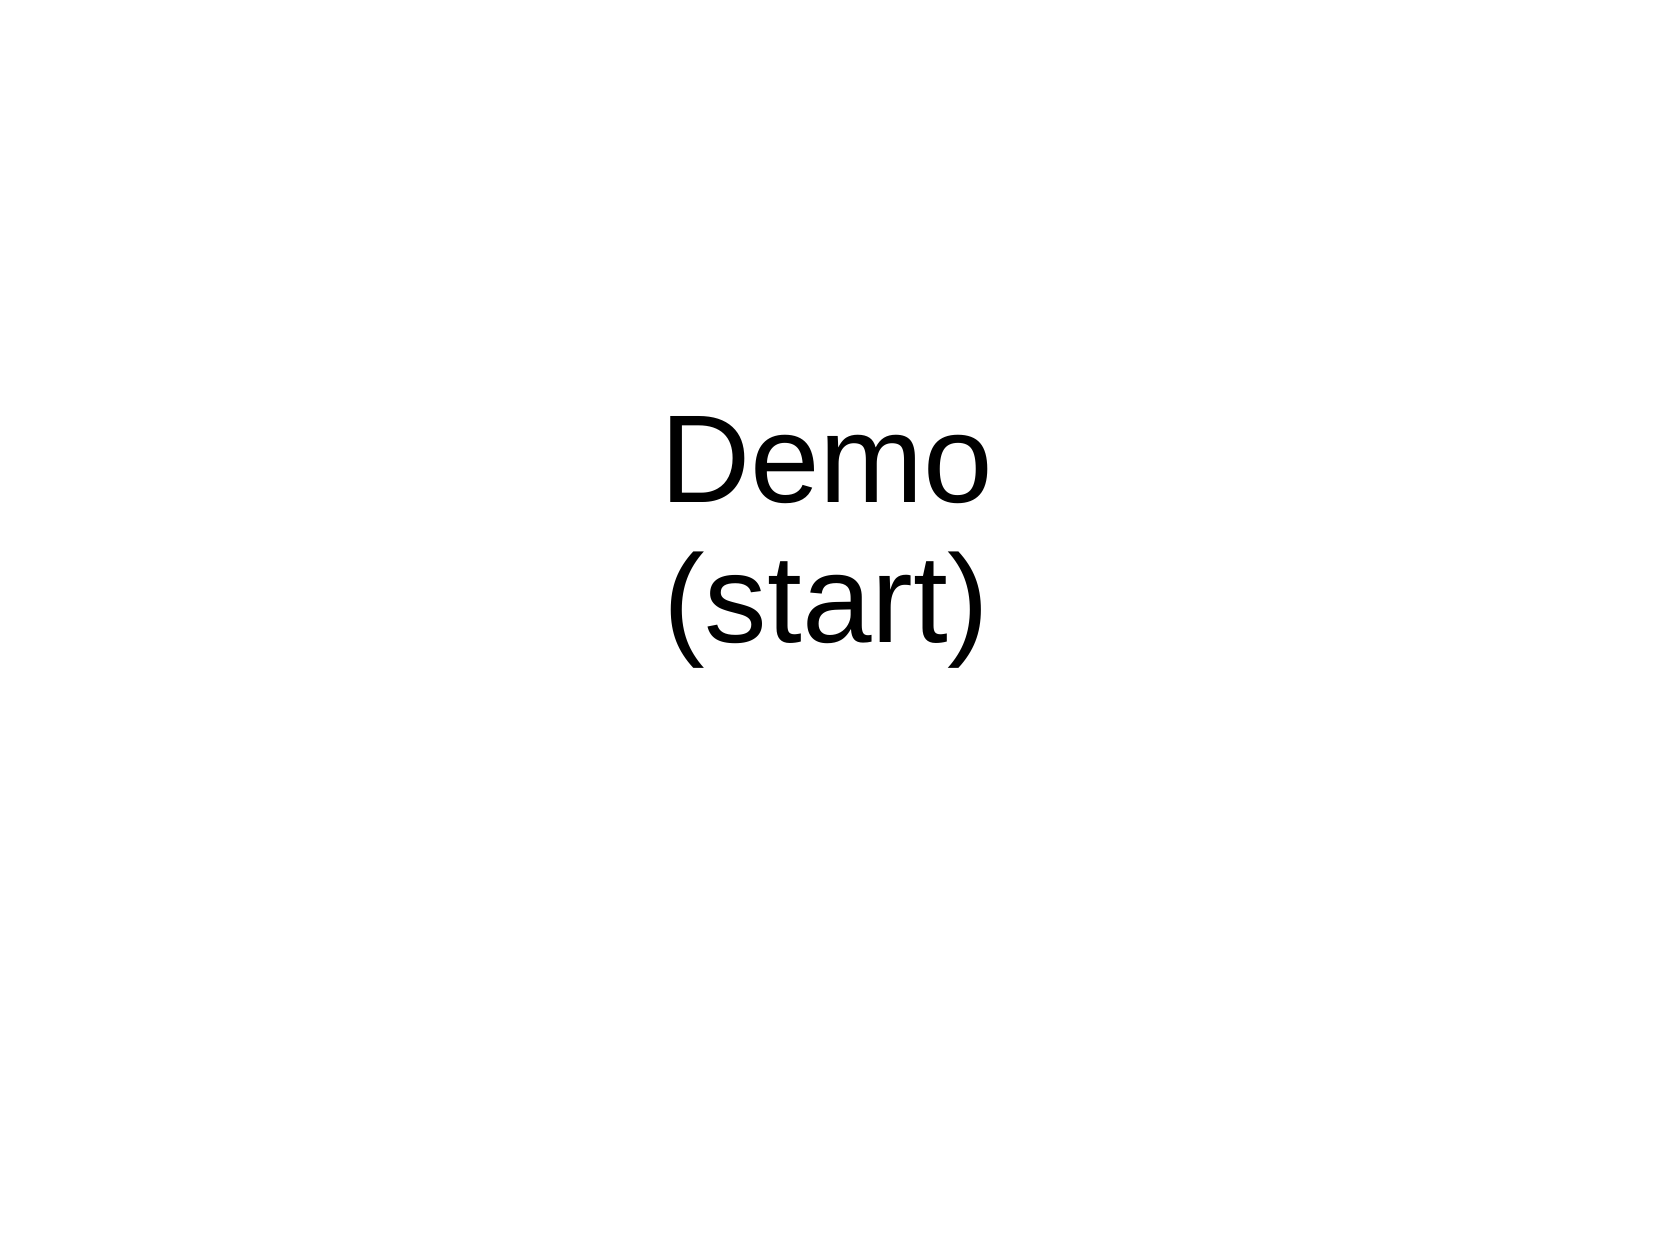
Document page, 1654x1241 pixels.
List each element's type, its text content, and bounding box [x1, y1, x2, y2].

subtitle Demo (start) [82, 49, 1571, 1010]
